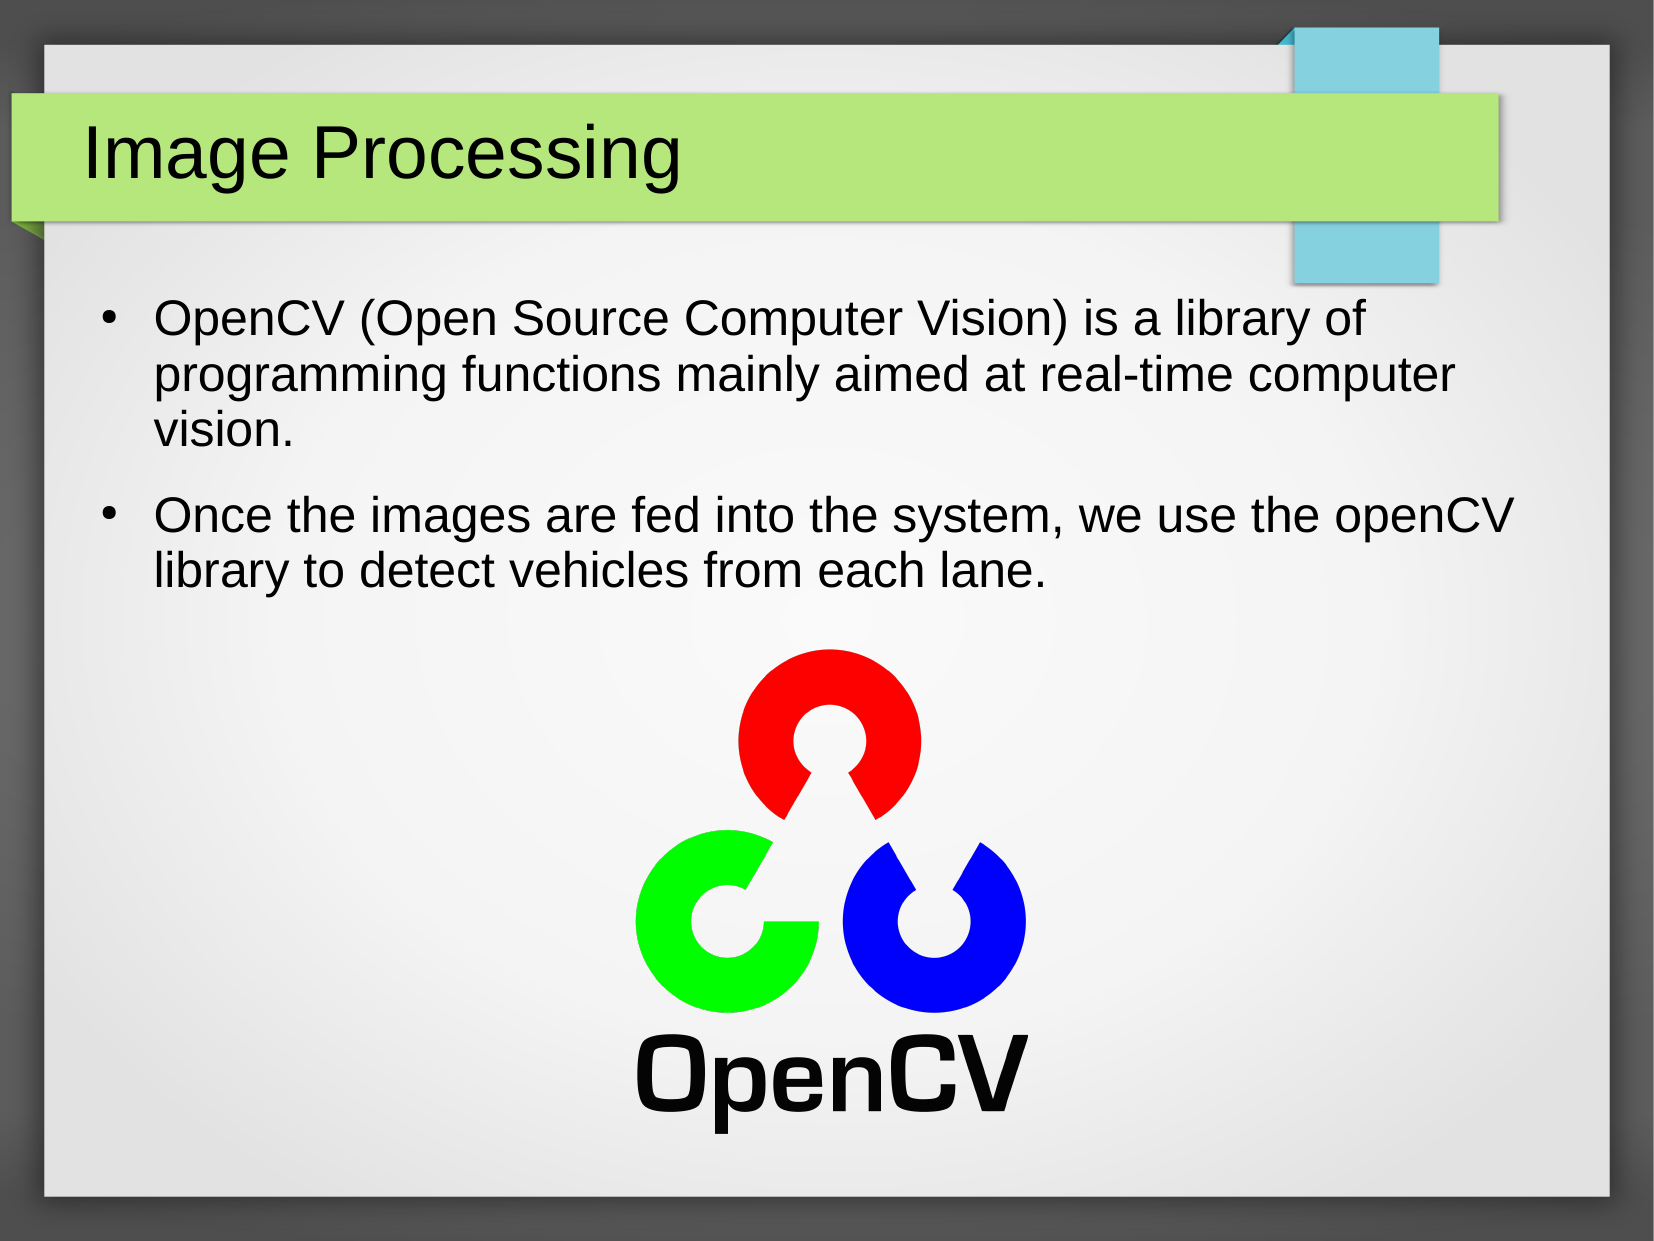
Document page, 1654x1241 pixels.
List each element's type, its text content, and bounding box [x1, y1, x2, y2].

title Image Processing [82, 49, 1571, 257]
picture [0, 0, 1654, 1241]
list OpenCV (Open Source Computer Vision) is a library of programming functions mainly aimed at real-time computer vision. Once the images are fed into the system, we use the openCV library to detect vehicles from each lane. [82, 290, 1571, 1010]
